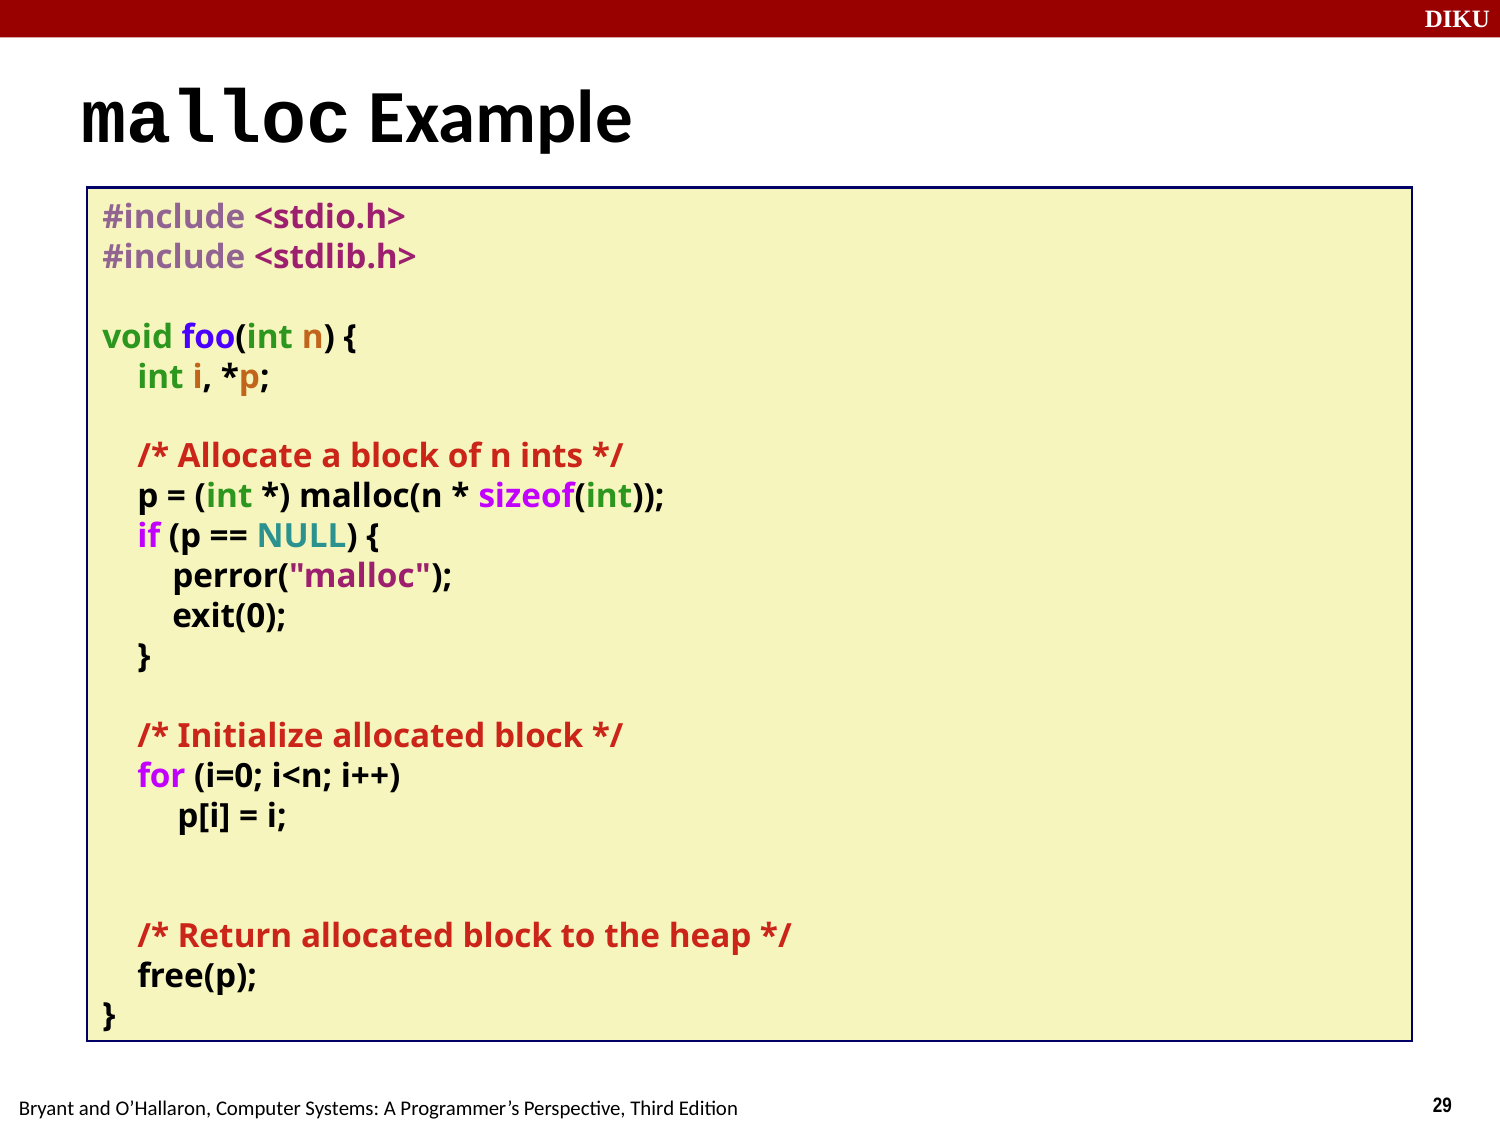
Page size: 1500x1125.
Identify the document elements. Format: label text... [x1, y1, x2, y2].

text_box #include <stdio.h> #include <stdlib.h> void foo(int n) { int i, *p; /* Allocate a block of n ints */ p = (int *) malloc(n * sizeof(int)); if (p == NULL) { perror("malloc"); exit(0); } /* Initialize allocated block */ for (i=0; i<n; i++) p[i] = i; /* Return allocated block to the heap */ free(p); } [87, 187, 1413, 1042]
text_box malloc Example [66, 65, 1042, 160]
